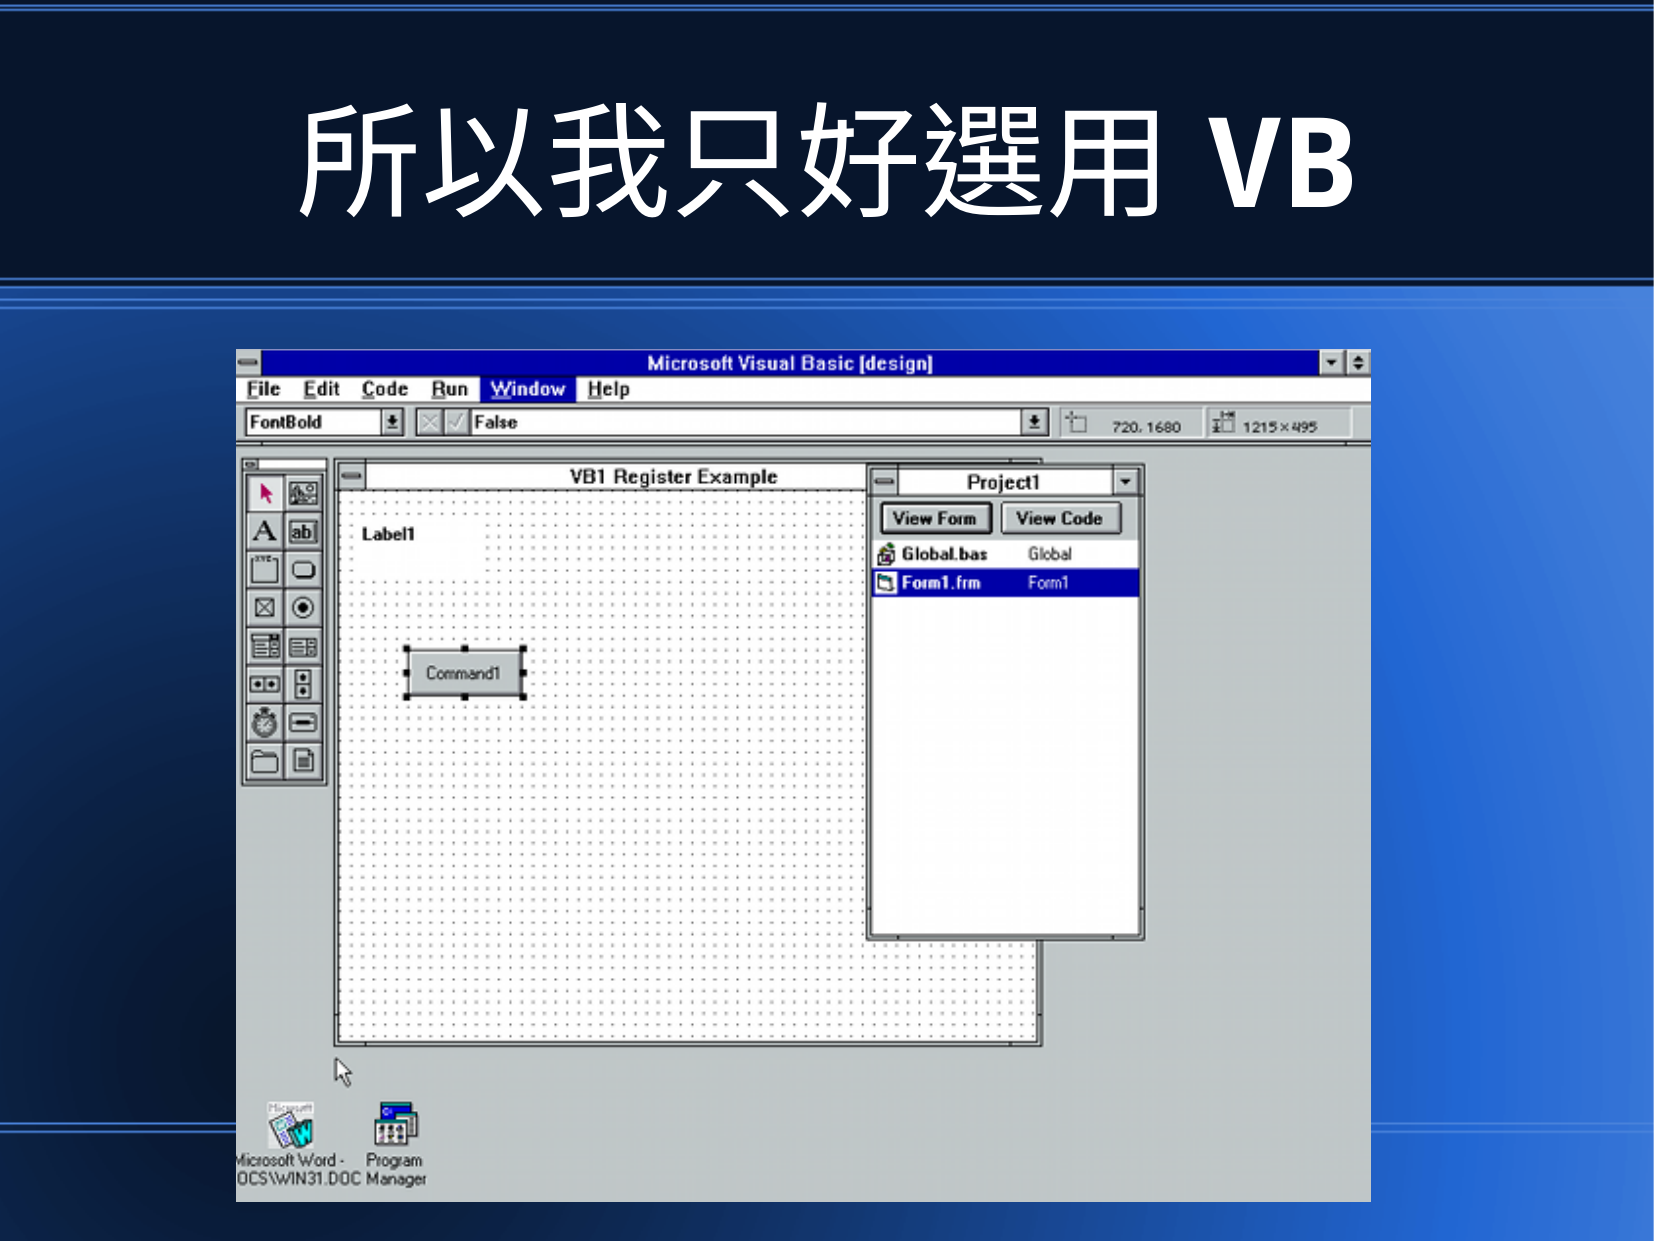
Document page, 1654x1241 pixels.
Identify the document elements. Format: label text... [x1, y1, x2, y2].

picture [0, 0, 1654, 1241]
title 所以我只好選用VB [82, 49, 1571, 257]
